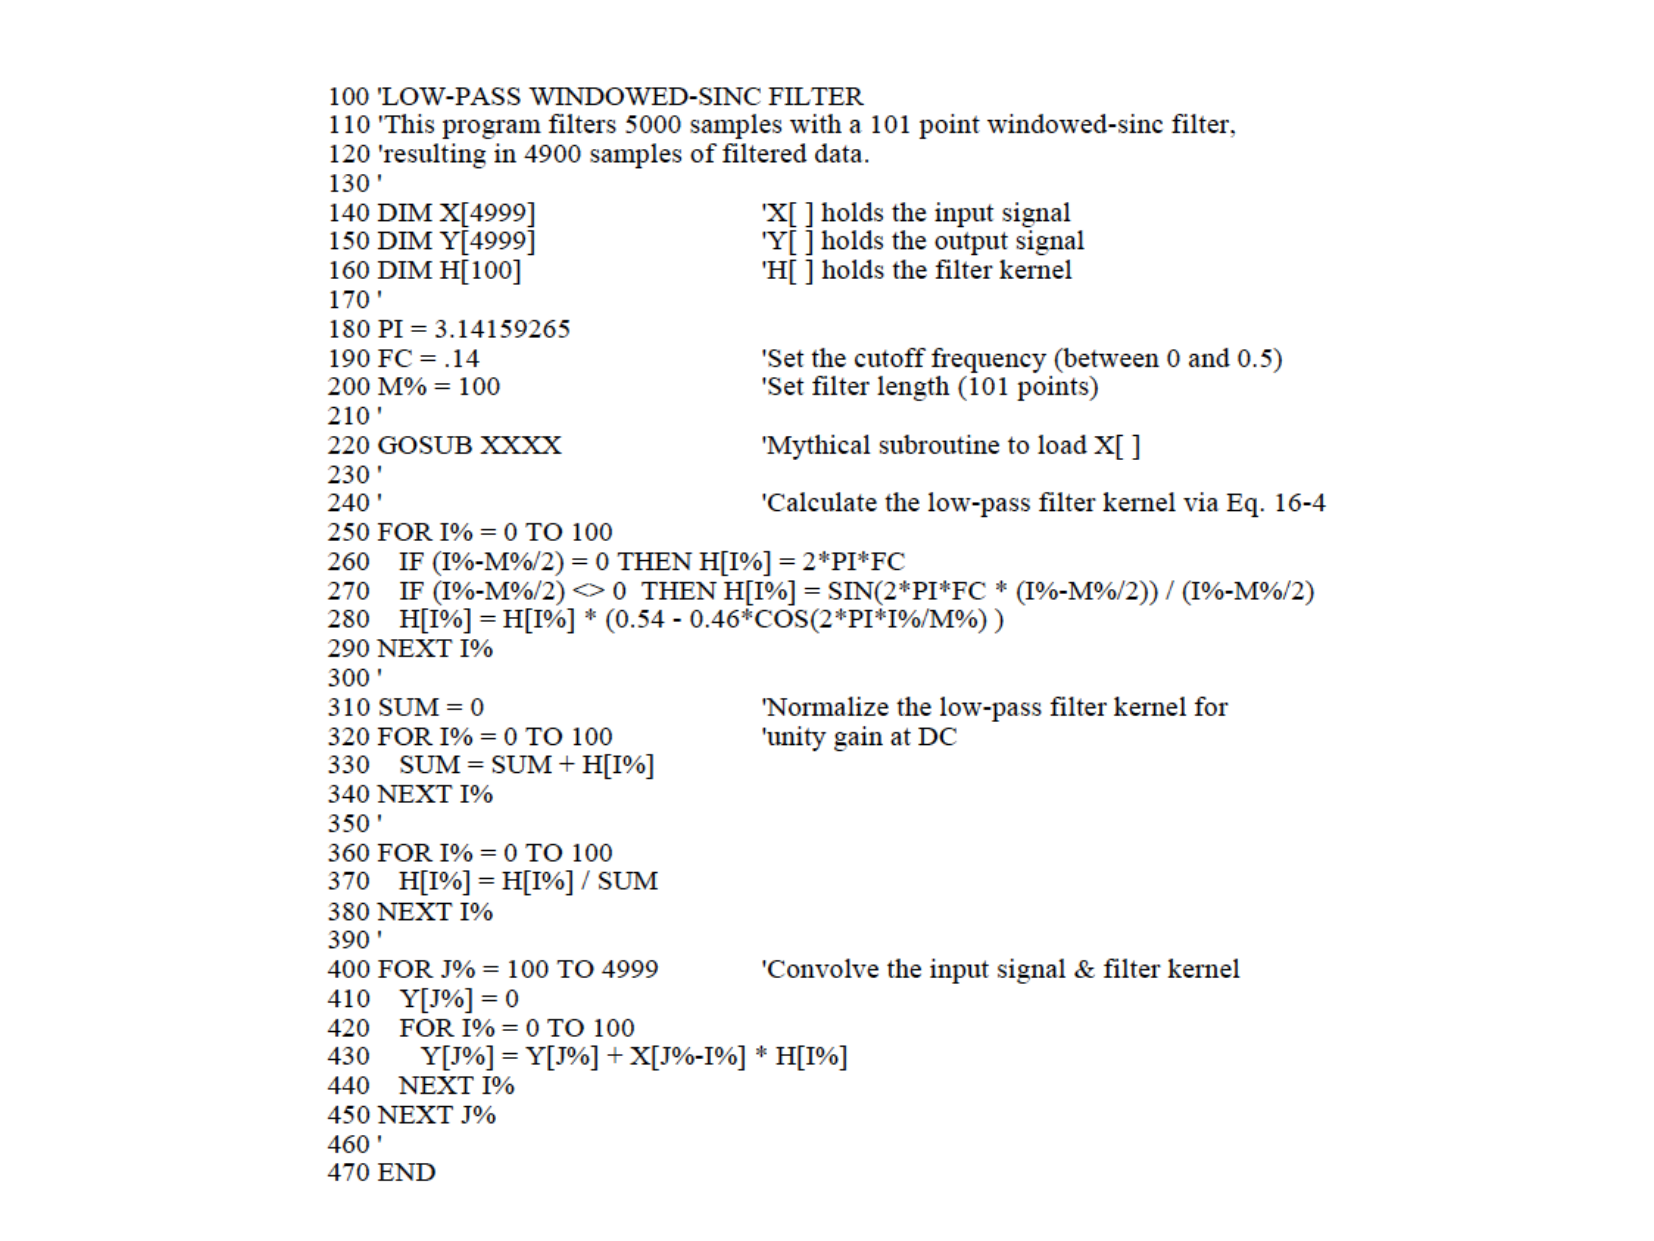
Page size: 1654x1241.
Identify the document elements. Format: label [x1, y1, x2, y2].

picture [312, 70, 1338, 1187]
